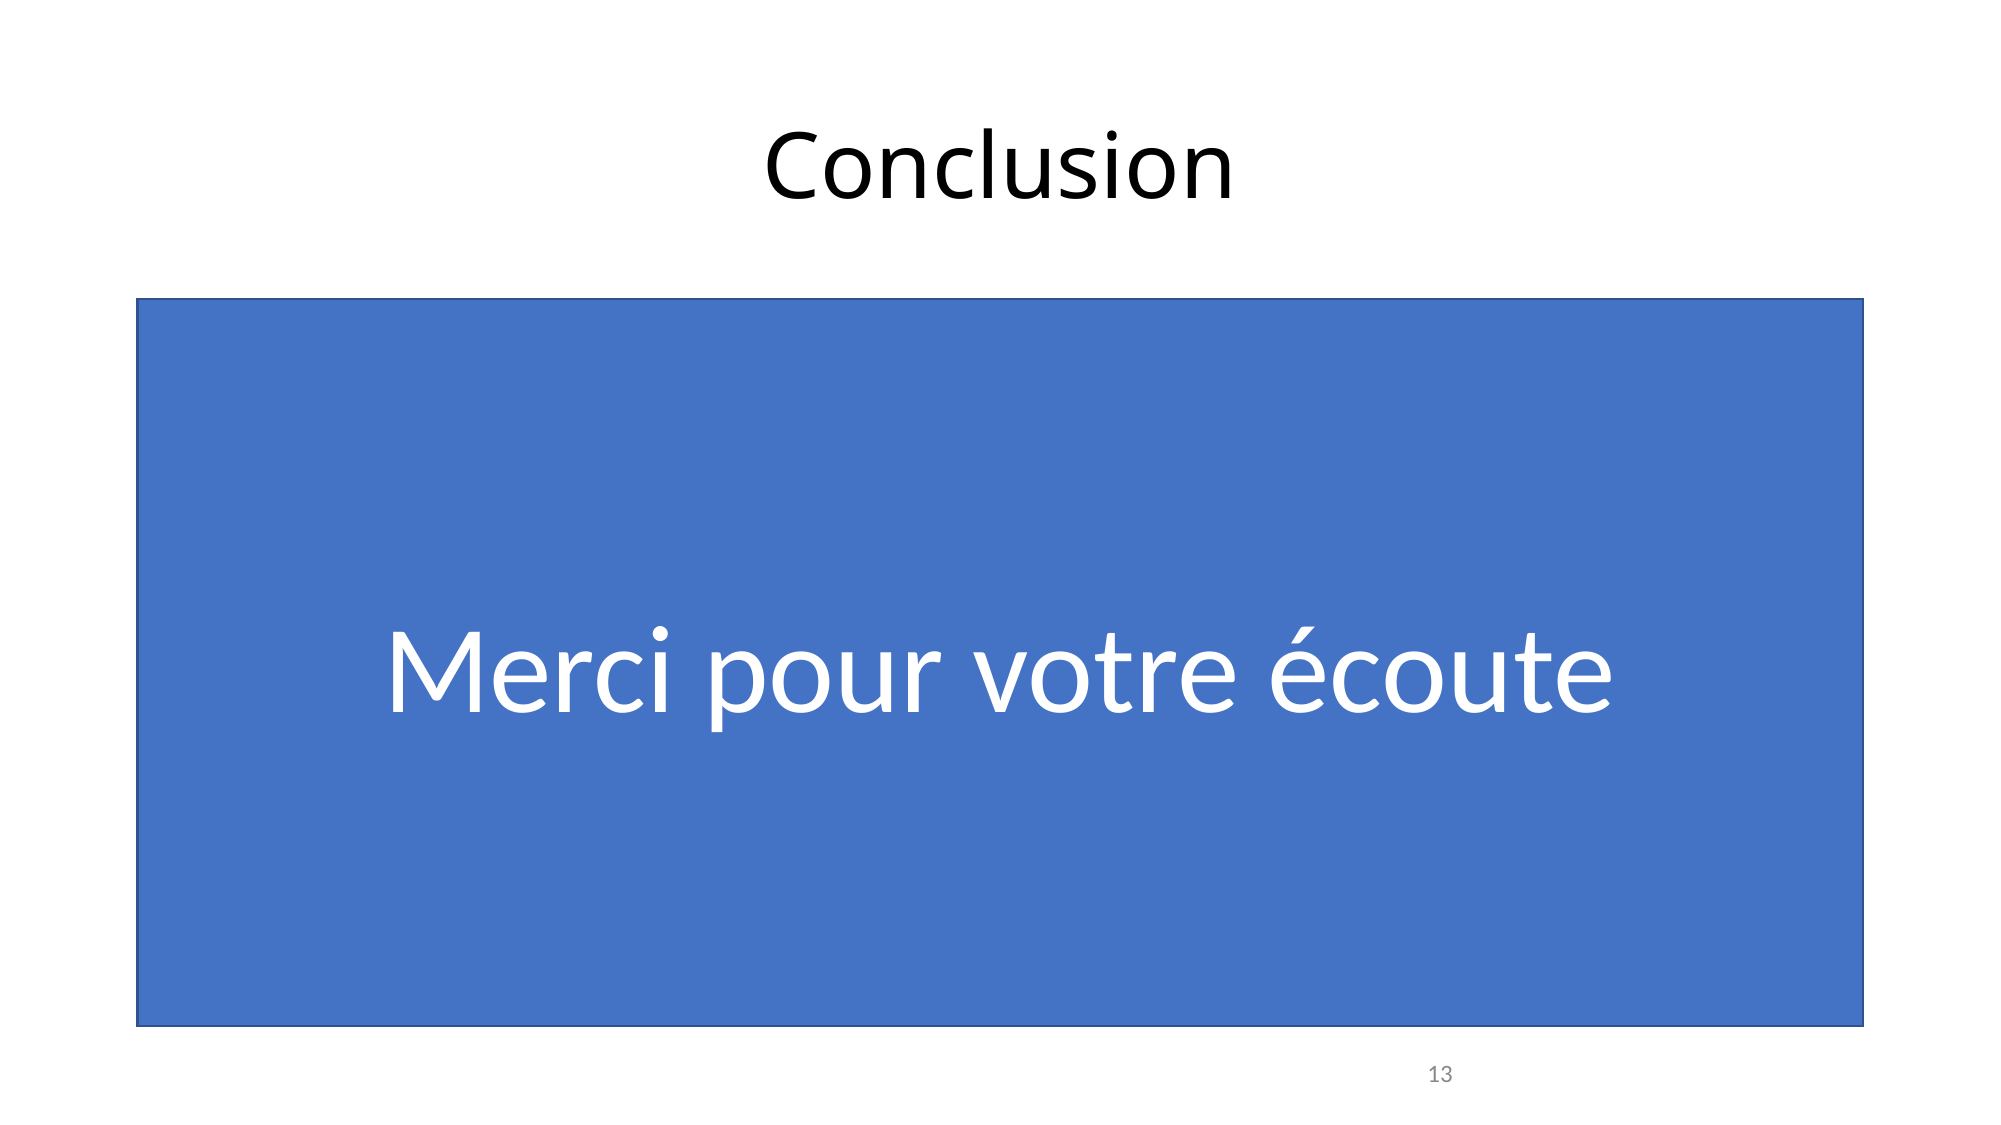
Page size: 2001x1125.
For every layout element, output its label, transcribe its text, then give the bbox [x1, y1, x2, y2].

text_box Merci pour votre écoute [137, 299, 1863, 1026]
title Conclusion [137, 59, 1863, 278]
text_box [1412, 1042, 1863, 1103]
